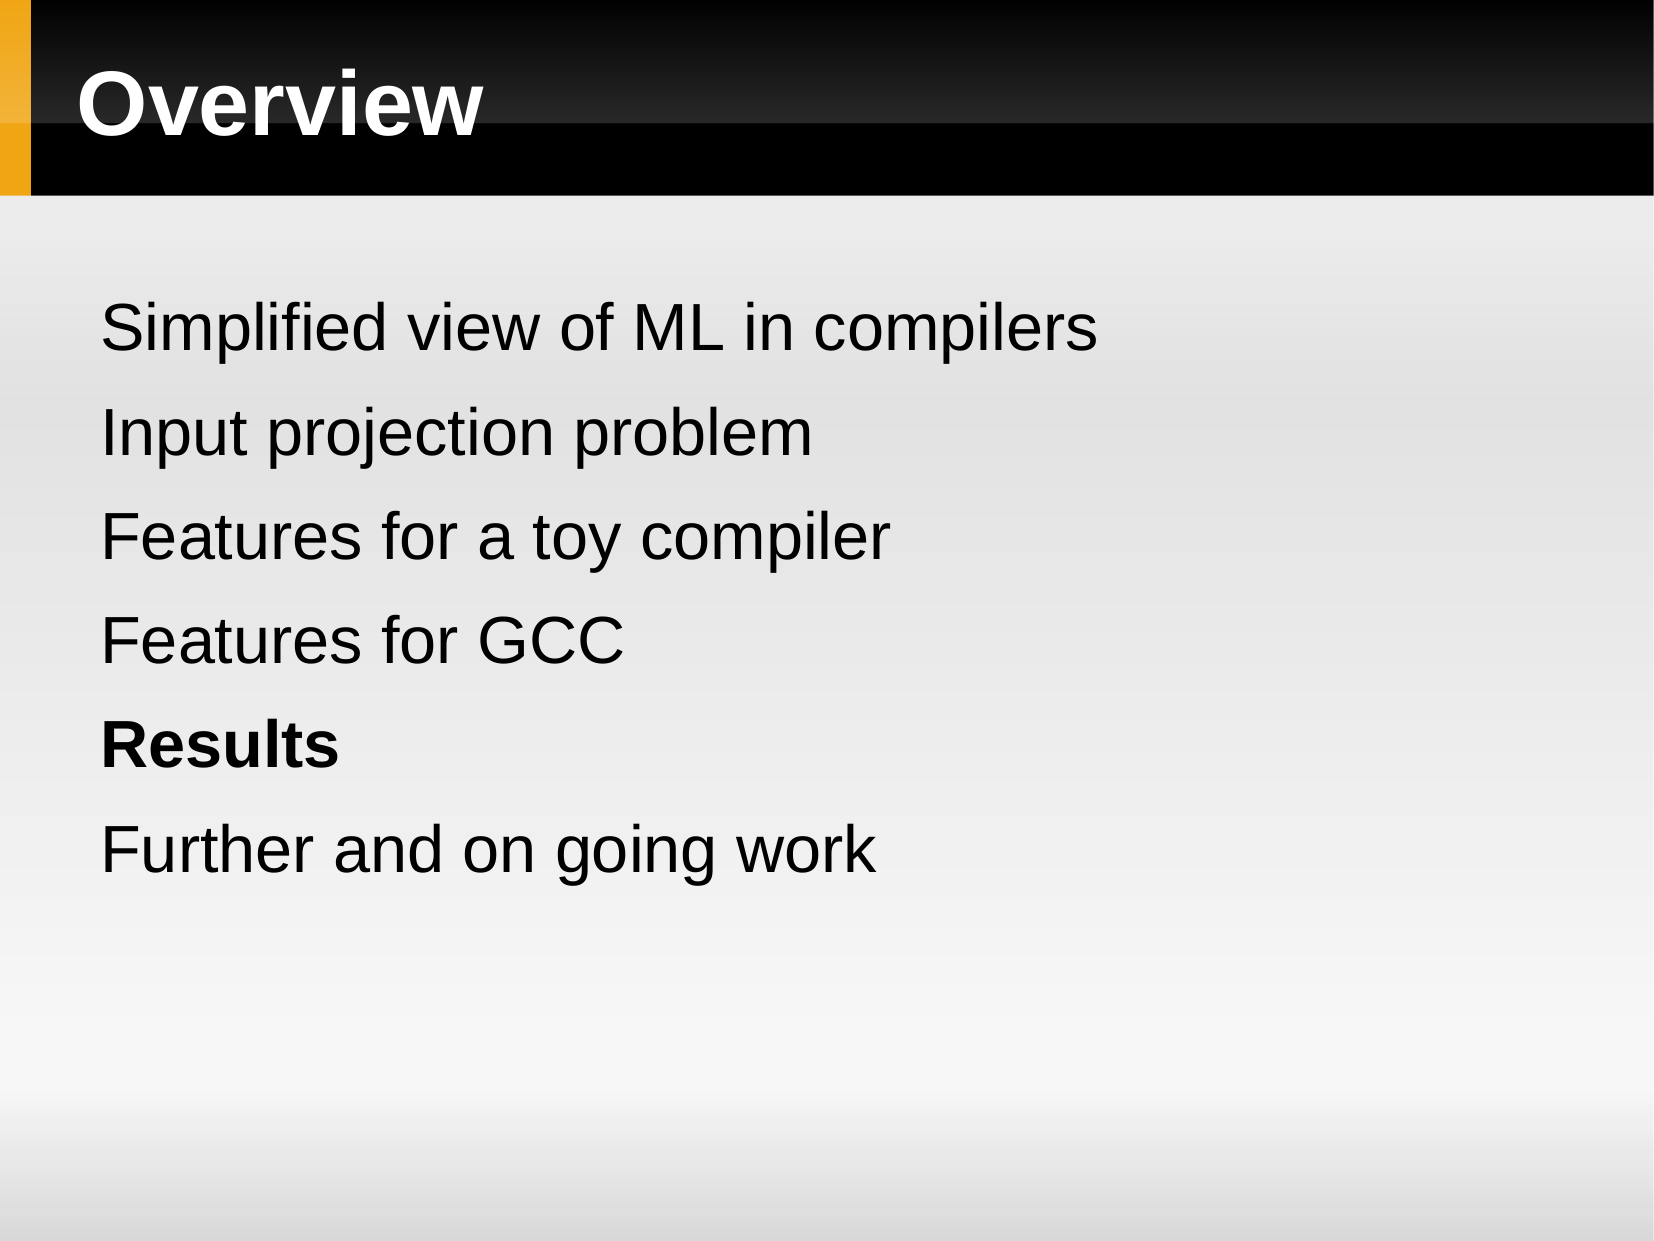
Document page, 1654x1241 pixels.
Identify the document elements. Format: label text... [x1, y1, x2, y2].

list Simplified view of ML in compilers Input projection problem Features for a toy compiler Features for GCC Results Further and on going work [82, 290, 1571, 1109]
title Overview [76, 0, 1565, 208]
picture [0, 0, 1654, 1241]
